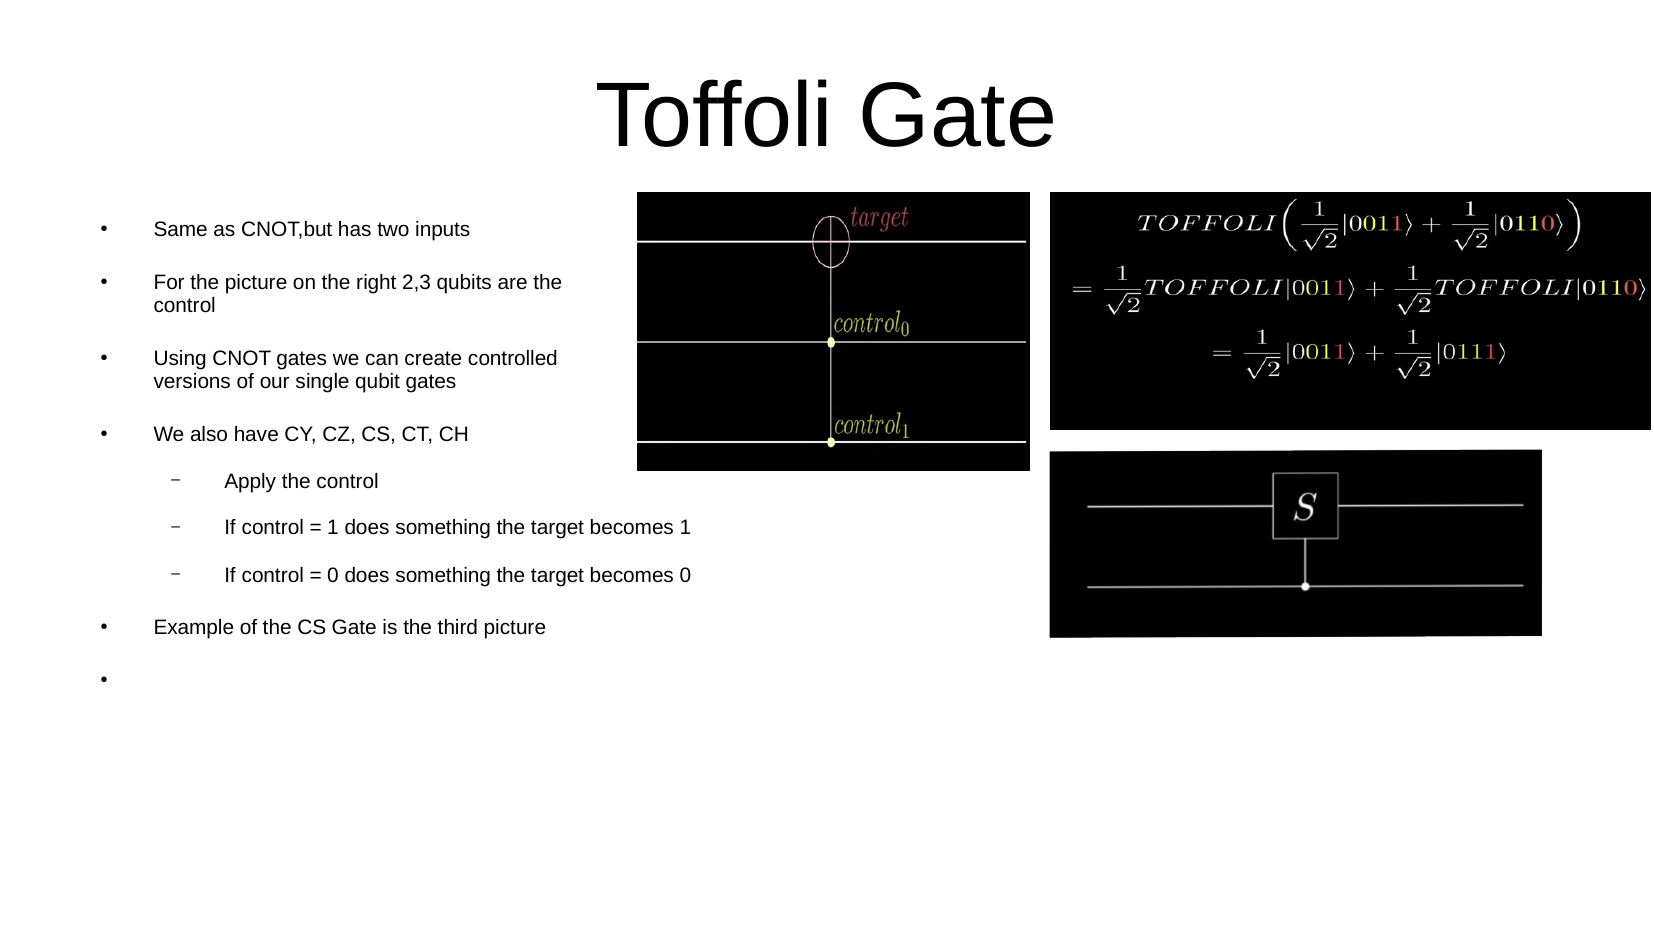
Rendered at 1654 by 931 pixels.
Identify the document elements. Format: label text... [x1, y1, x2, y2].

picture [637, 192, 1030, 471]
picture [1050, 192, 1651, 430]
list Same as CNOT,but has two inputs For the picture on the right 2,3 qubits are the control Using CNOT gates we can create controlled versions of our single qubit gates We also have CY, CZ, CS, CT, CH Apply the control If control = 1 does something the target becomes 1 If control = 0 does something the target becomes 0 Example of the CS Gate is the third picture [82, 217, 1576, 901]
title Toffoli Gate [82, 37, 1571, 193]
picture [1049, 449, 1542, 638]
